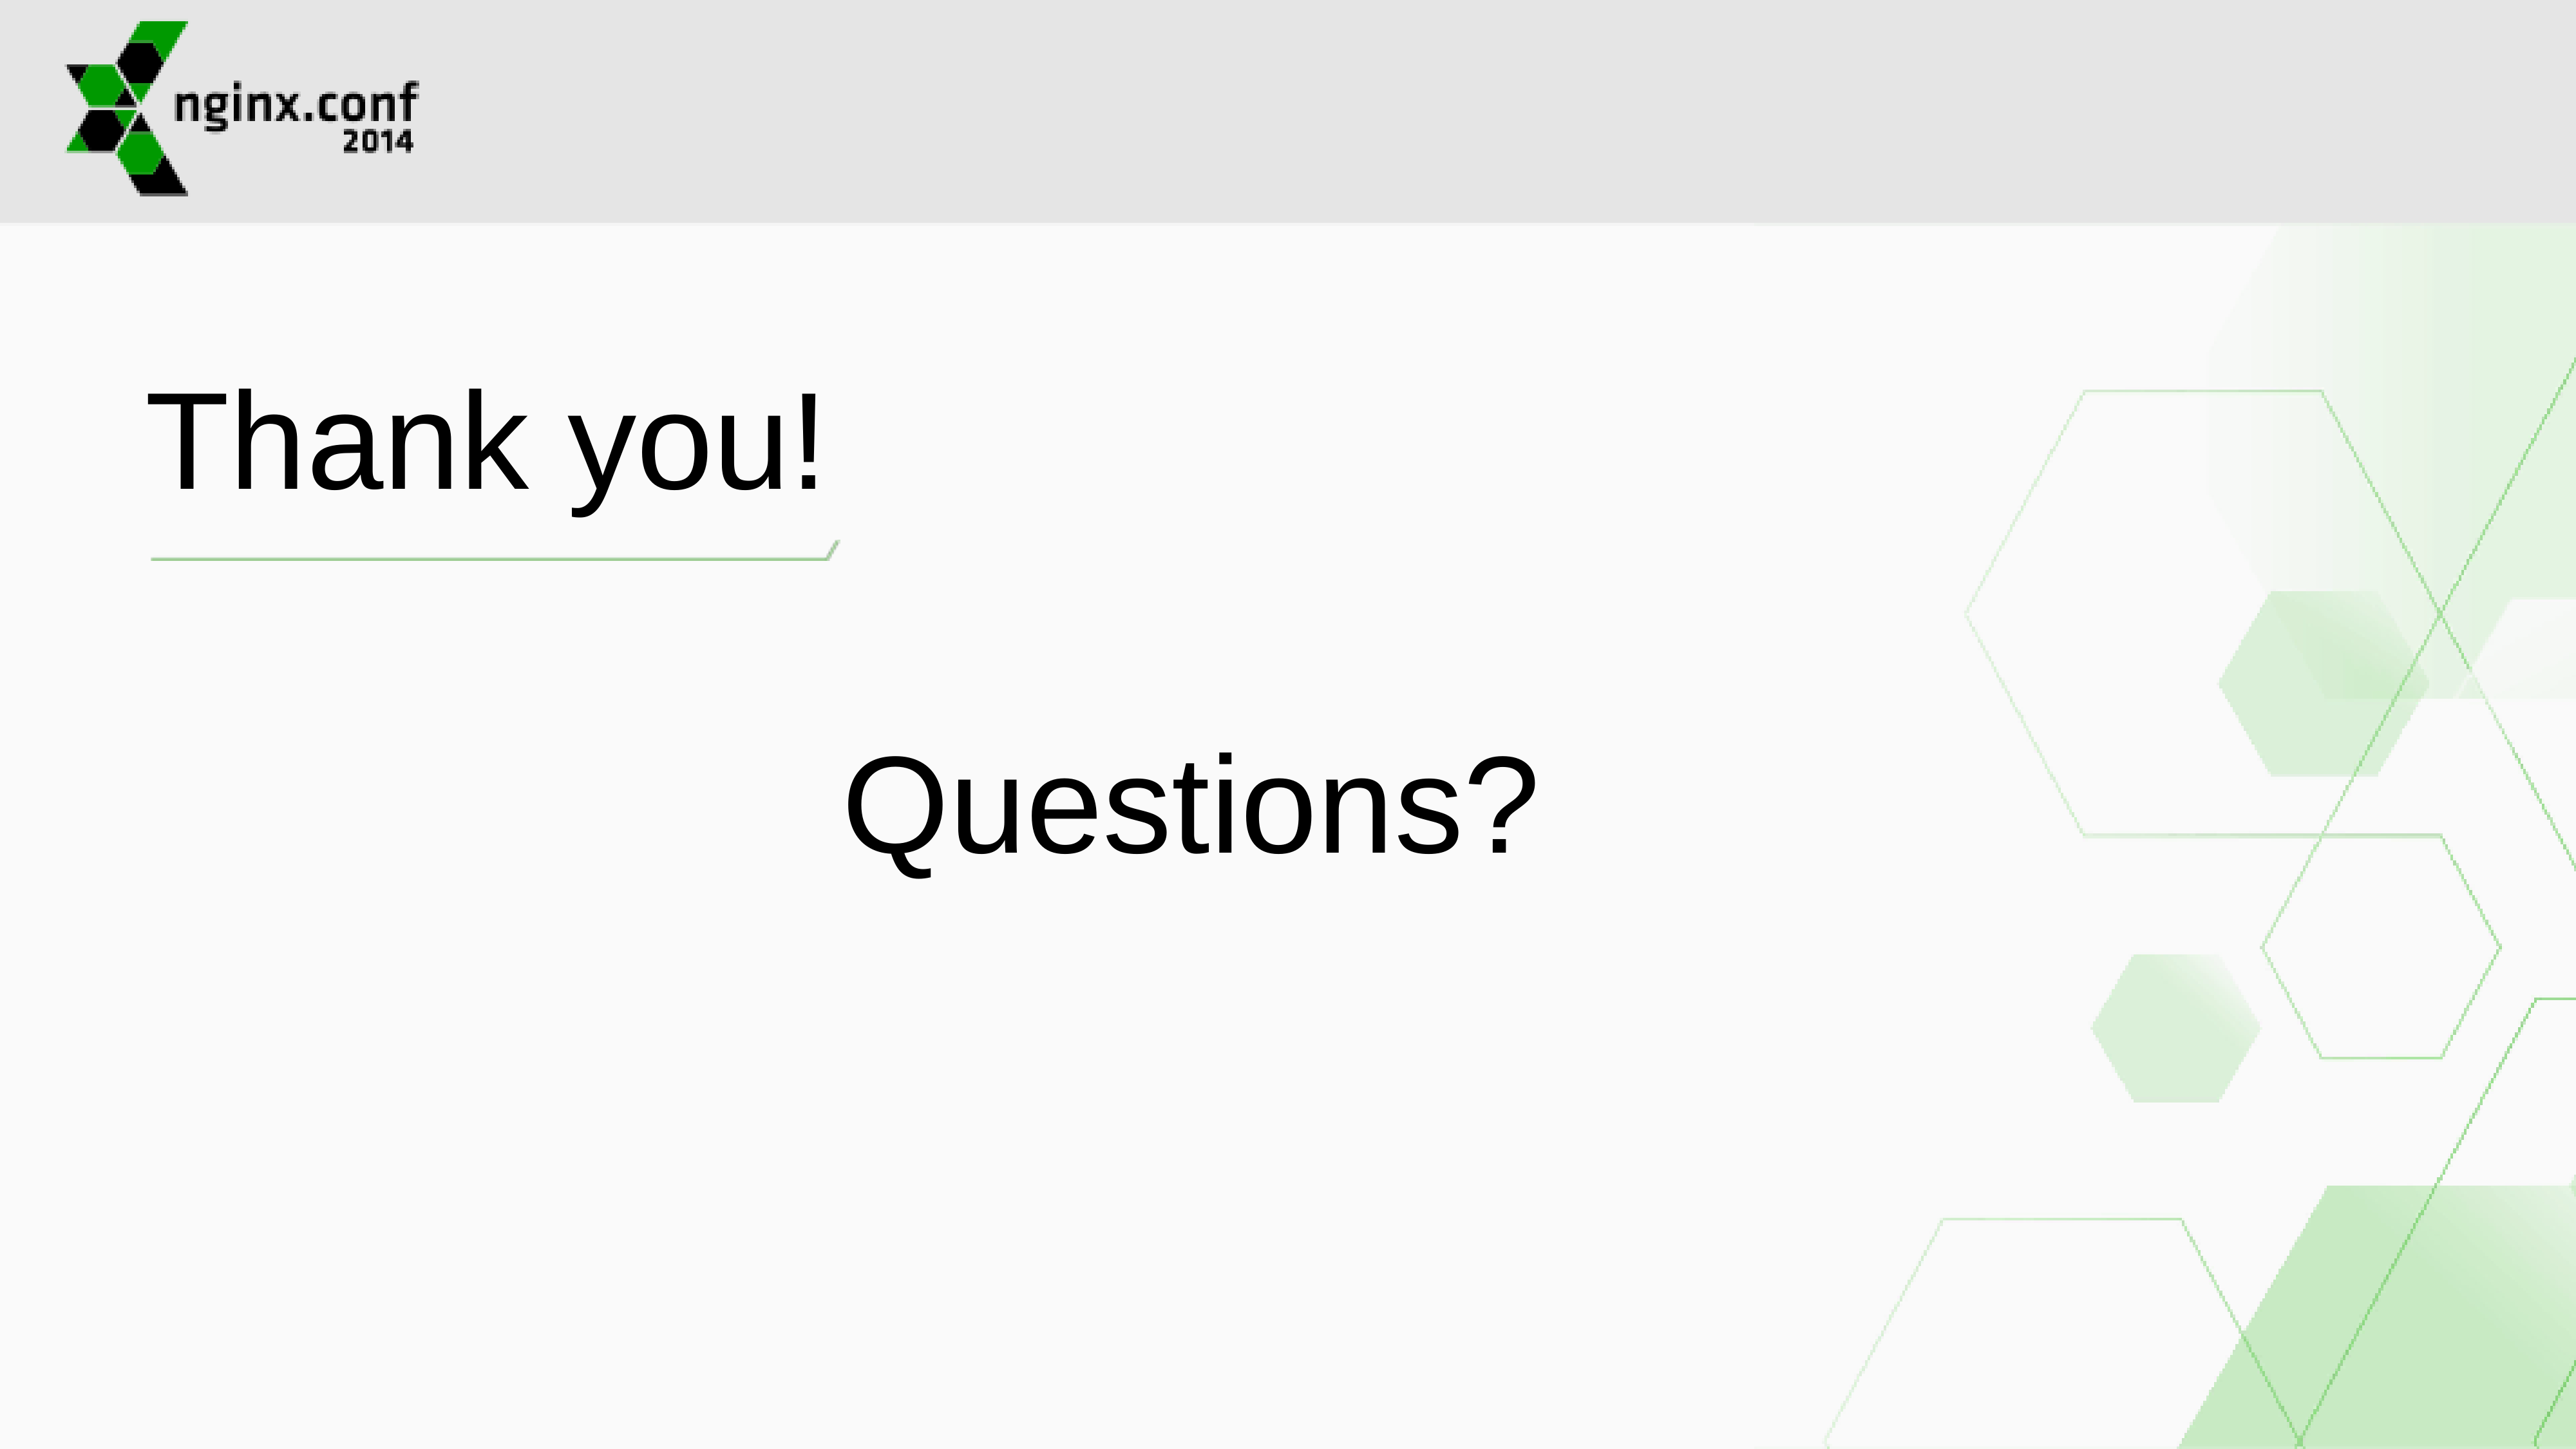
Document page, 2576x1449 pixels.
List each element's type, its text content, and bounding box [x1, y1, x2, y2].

title Questions? [842, 714, 2396, 948]
picture [0, 0, 2576, 1449]
title Thank you! [145, 350, 1700, 584]
